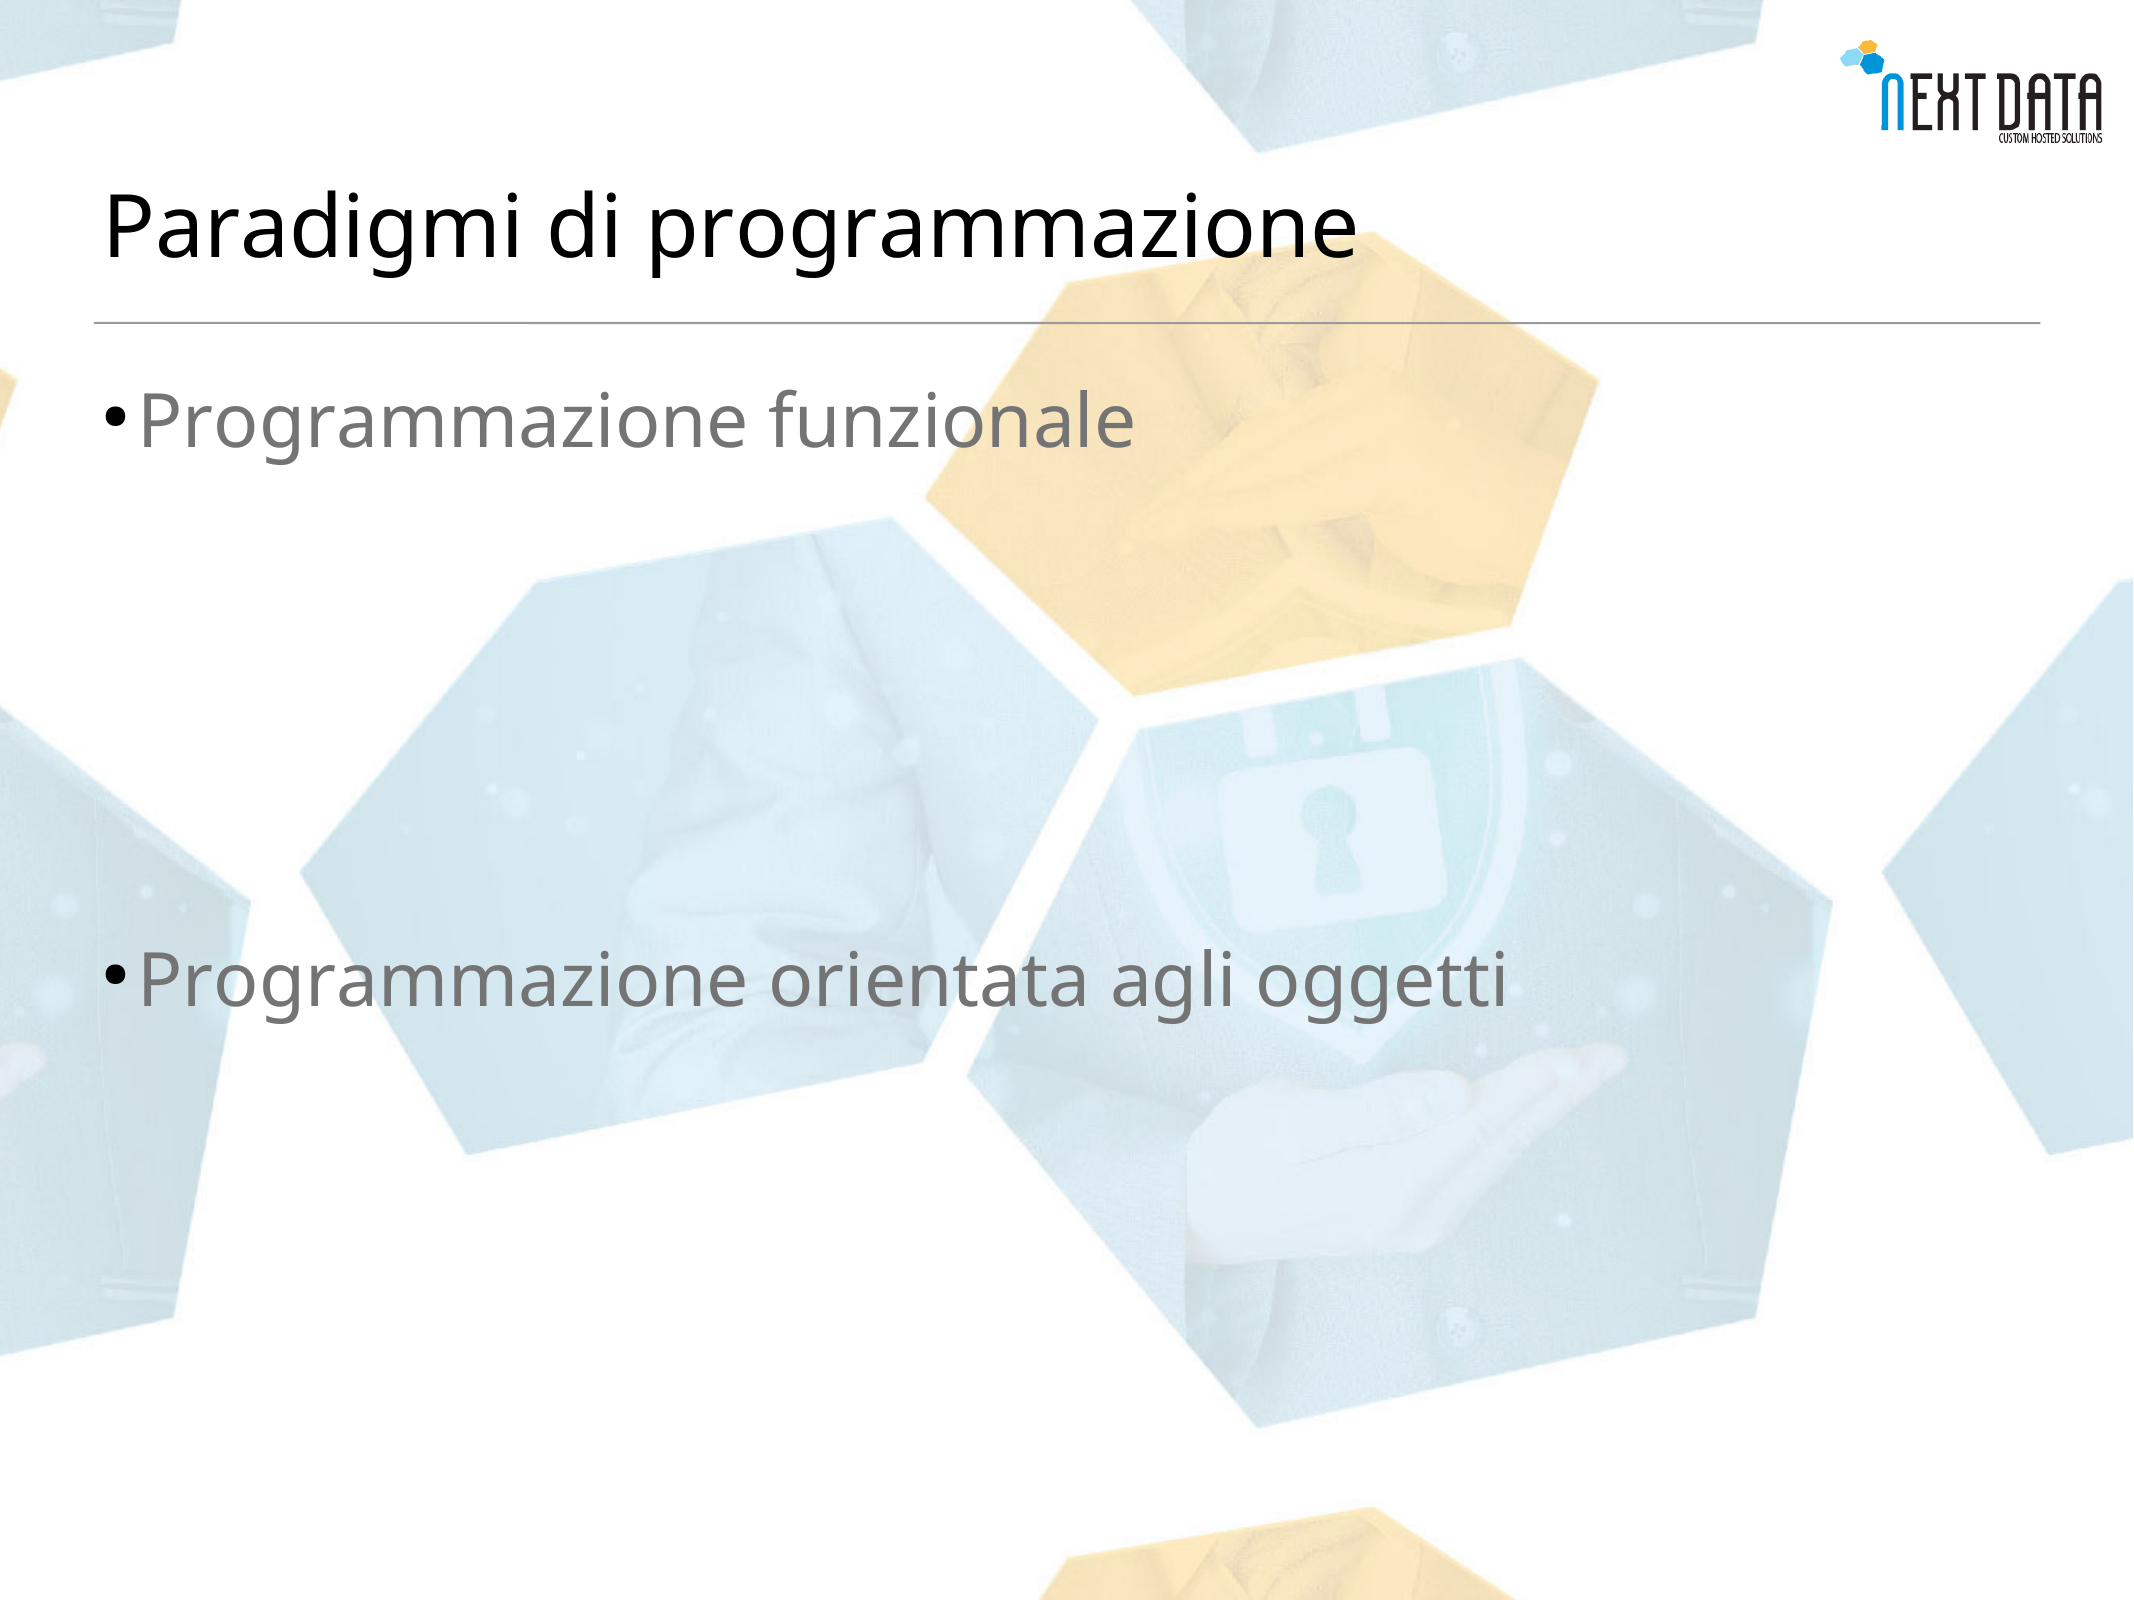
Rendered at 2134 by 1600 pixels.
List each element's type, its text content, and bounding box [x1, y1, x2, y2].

text_box Programmazione funzionale Programmazione orientata agli oggetti [93, 364, 2040, 1459]
picture [0, 0, 2134, 1600]
text_box Paradigmi di programmazione [93, 54, 2040, 284]
